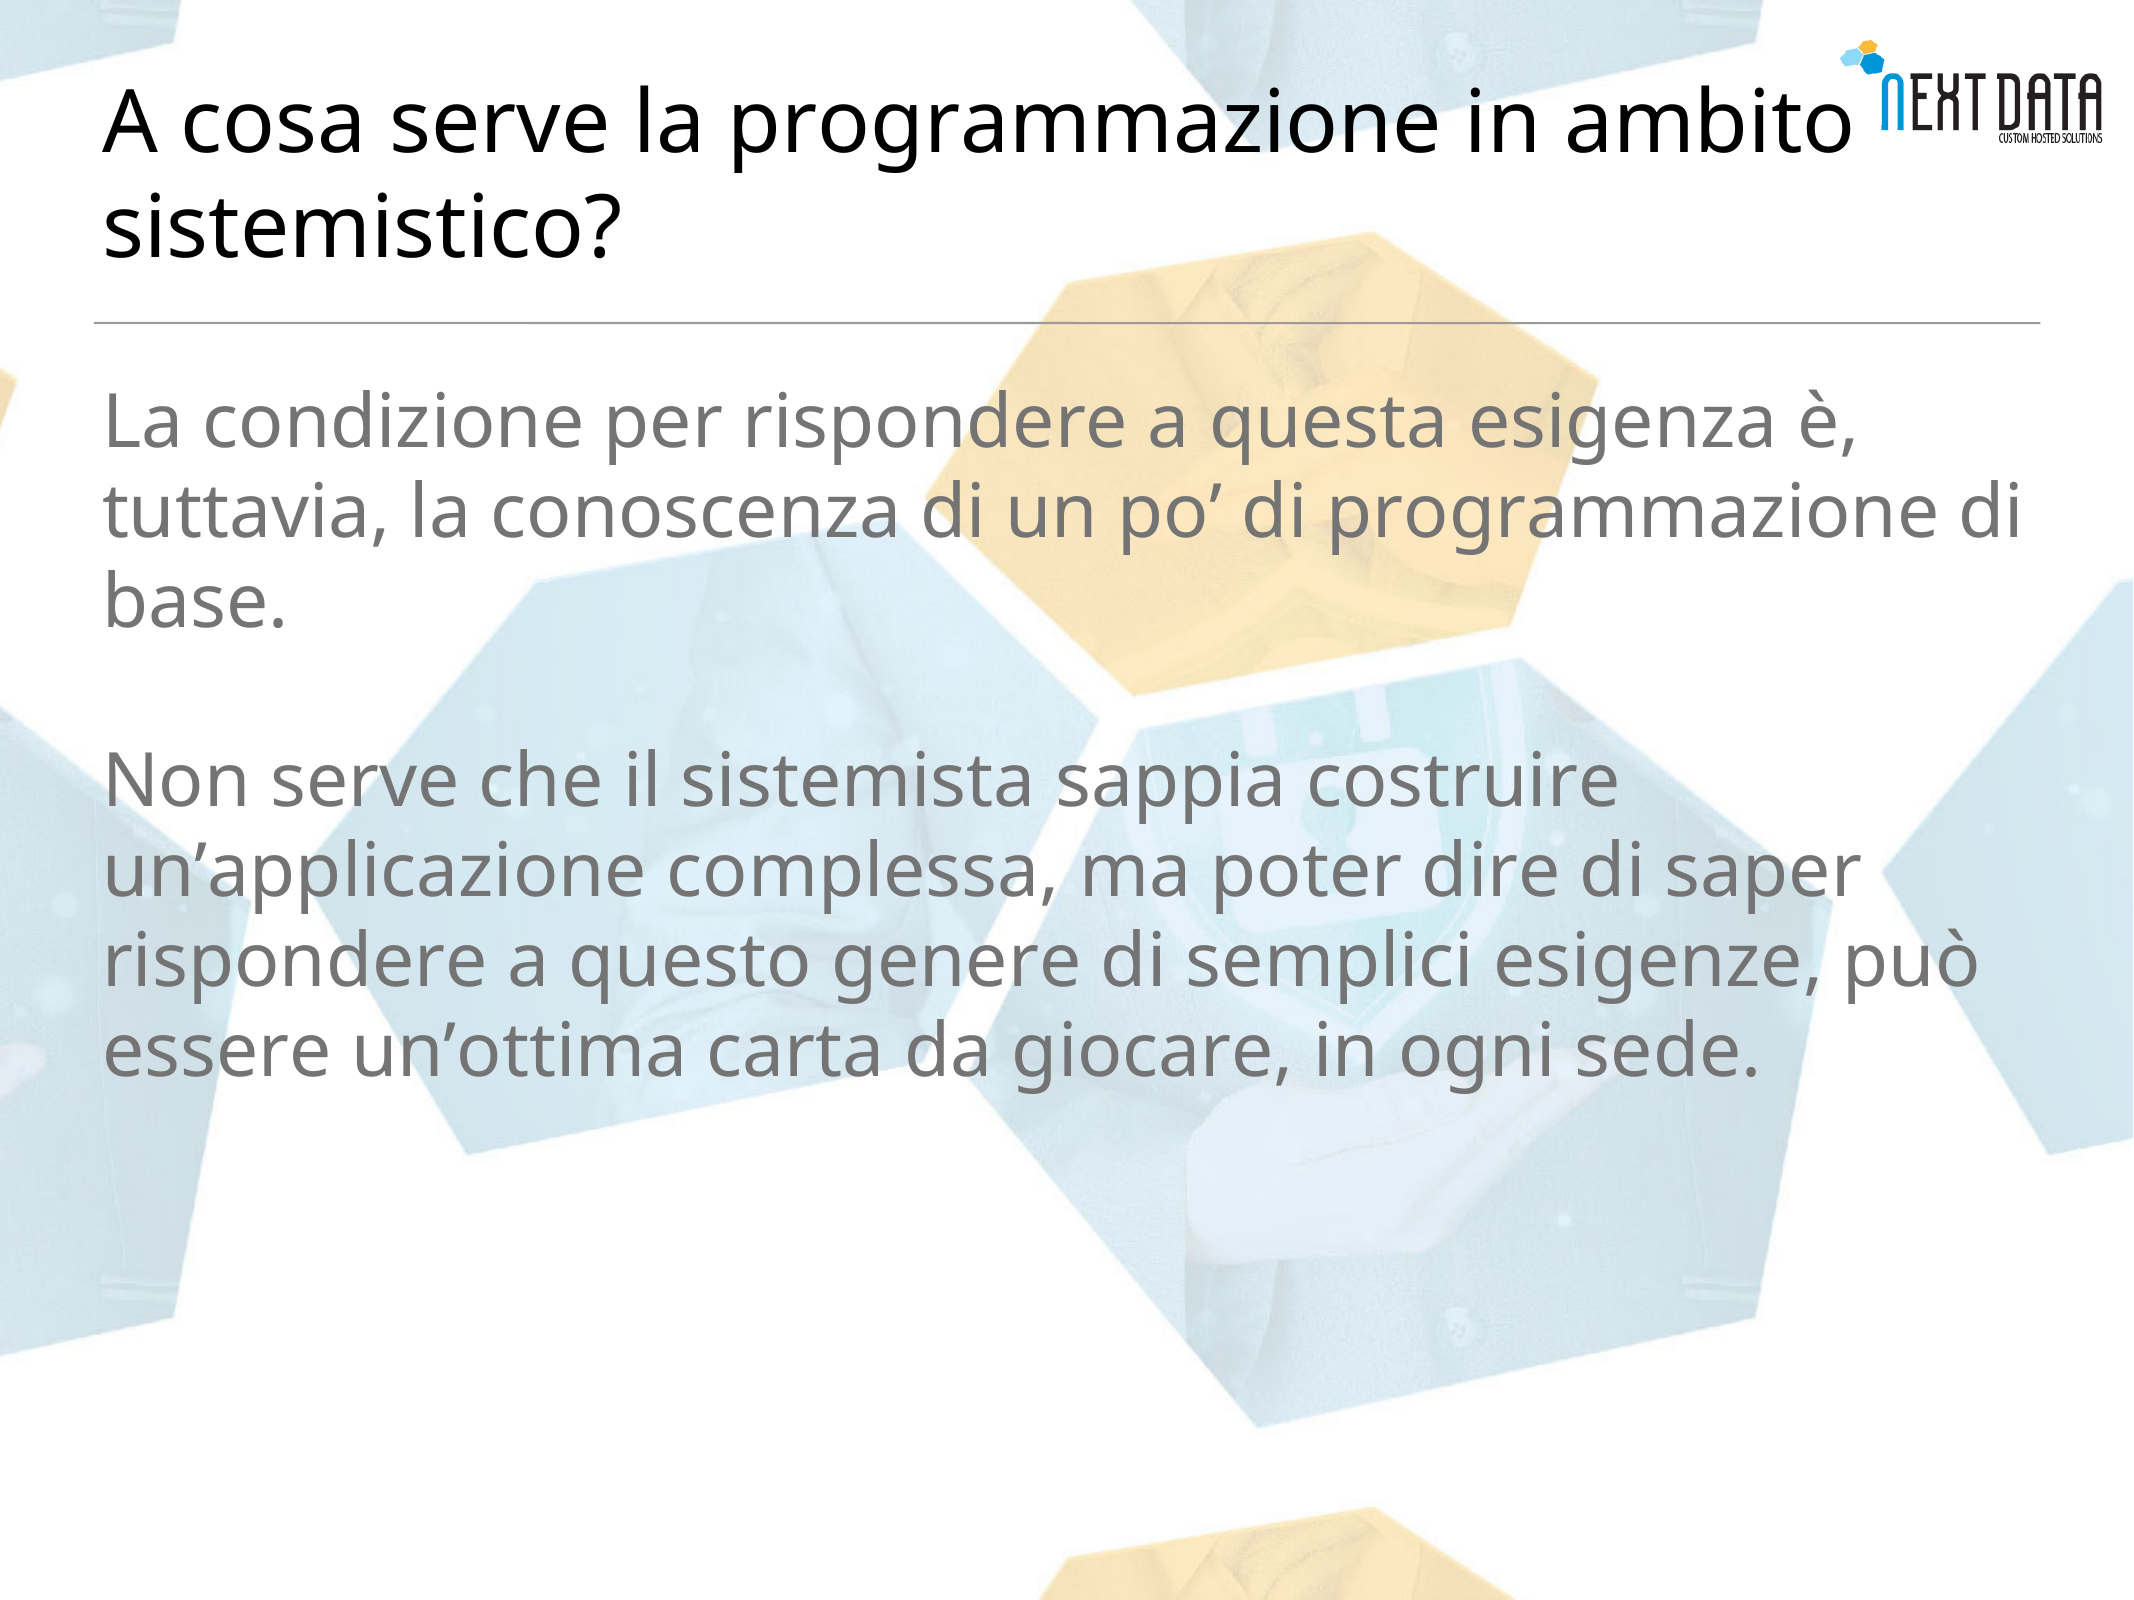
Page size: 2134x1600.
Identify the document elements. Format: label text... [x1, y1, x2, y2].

picture [0, 0, 2134, 1600]
text_box La condizione per rispondere a questa esigenza è, tuttavia, la conoscenza di un po’ di programmazione di base. Non serve che il sistemista sappia costruire un’applicazione complessa, ma poter dire di saper rispondere a questo genere di semplici esigenze, può essere un’ottima carta da giocare, in ogni sede. [93, 364, 2040, 1459]
text_box A cosa serve la programmazione in ambito sistemistico? [93, 54, 2040, 284]
